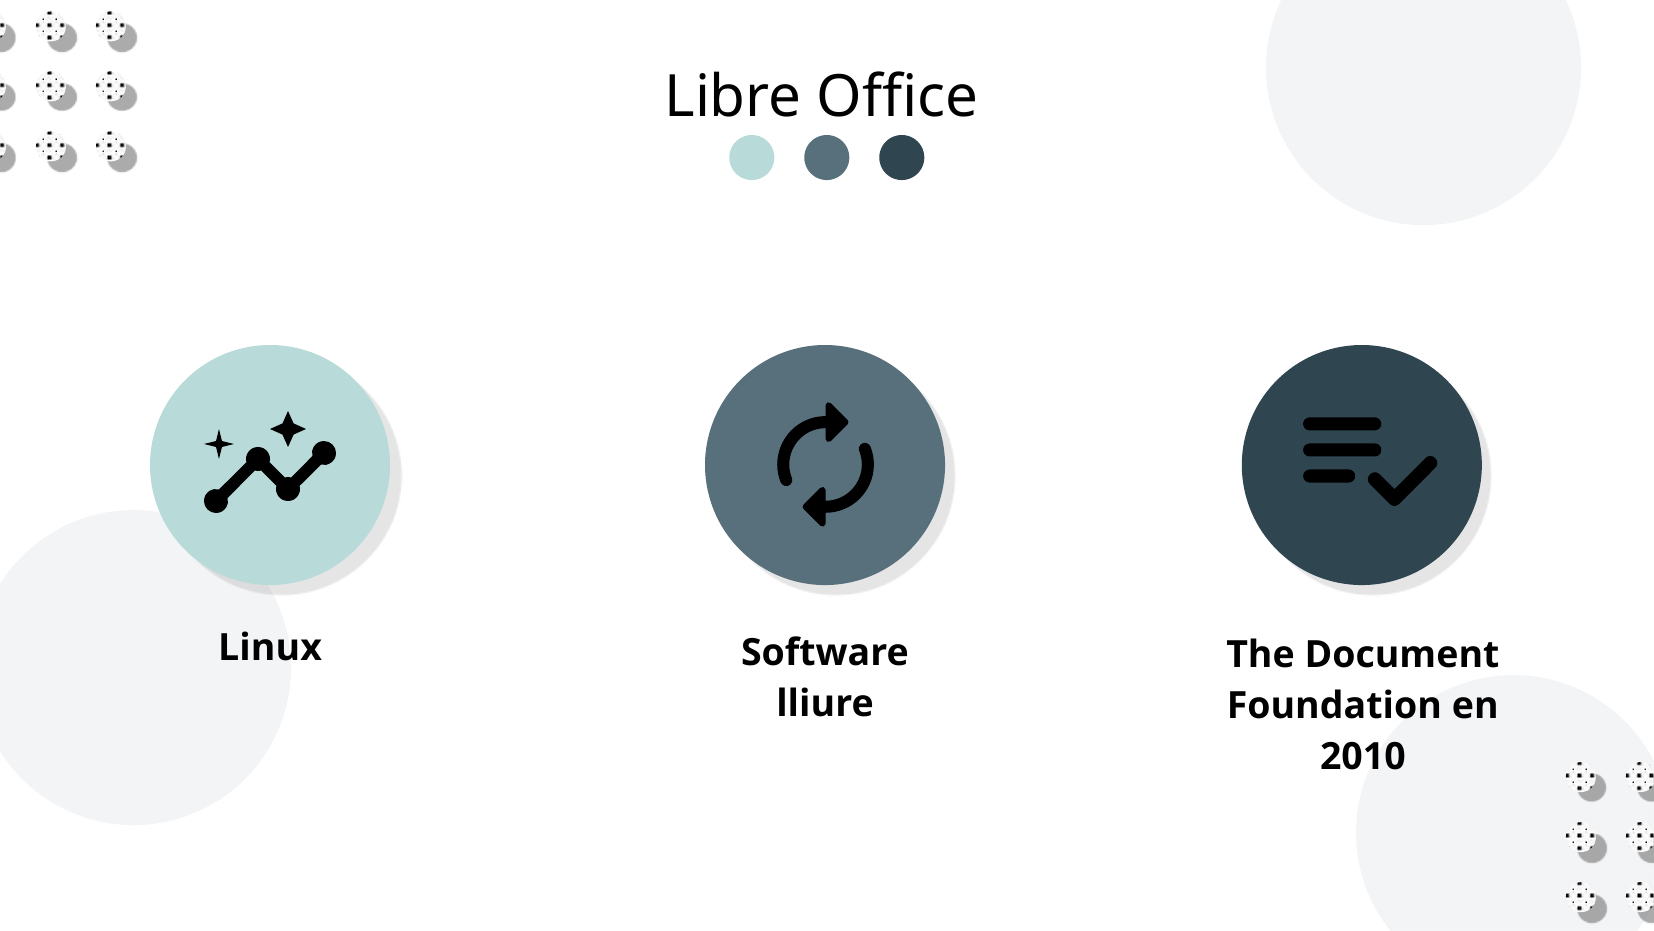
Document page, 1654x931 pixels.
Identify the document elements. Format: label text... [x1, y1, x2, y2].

picture [95, 71, 126, 102]
picture [95, 11, 126, 42]
picture [1625, 822, 1654, 853]
text_box [729, 135, 775, 181]
text_box [1241, 345, 1482, 586]
picture [1625, 762, 1654, 793]
picture [0, 74, 6, 99]
picture [1565, 882, 1596, 913]
picture [35, 11, 66, 42]
text_box [804, 135, 850, 181]
text_box Libre Office [632, 46, 1010, 132]
picture [95, 131, 127, 162]
picture [1565, 762, 1596, 793]
text_box Linux [165, 612, 376, 679]
text_box [705, 345, 946, 586]
text_box The Document Foundation en 2010 [1190, 620, 1536, 788]
picture [0, 134, 7, 159]
picture [1625, 882, 1654, 913]
picture [1286, 375, 1450, 538]
picture [0, 14, 6, 39]
picture [1565, 822, 1596, 853]
picture [35, 71, 66, 102]
text_box Software lliure [720, 618, 931, 736]
picture [750, 388, 902, 541]
text_box [879, 135, 925, 181]
text_box [150, 345, 391, 586]
picture [195, 390, 346, 541]
picture [35, 131, 67, 162]
